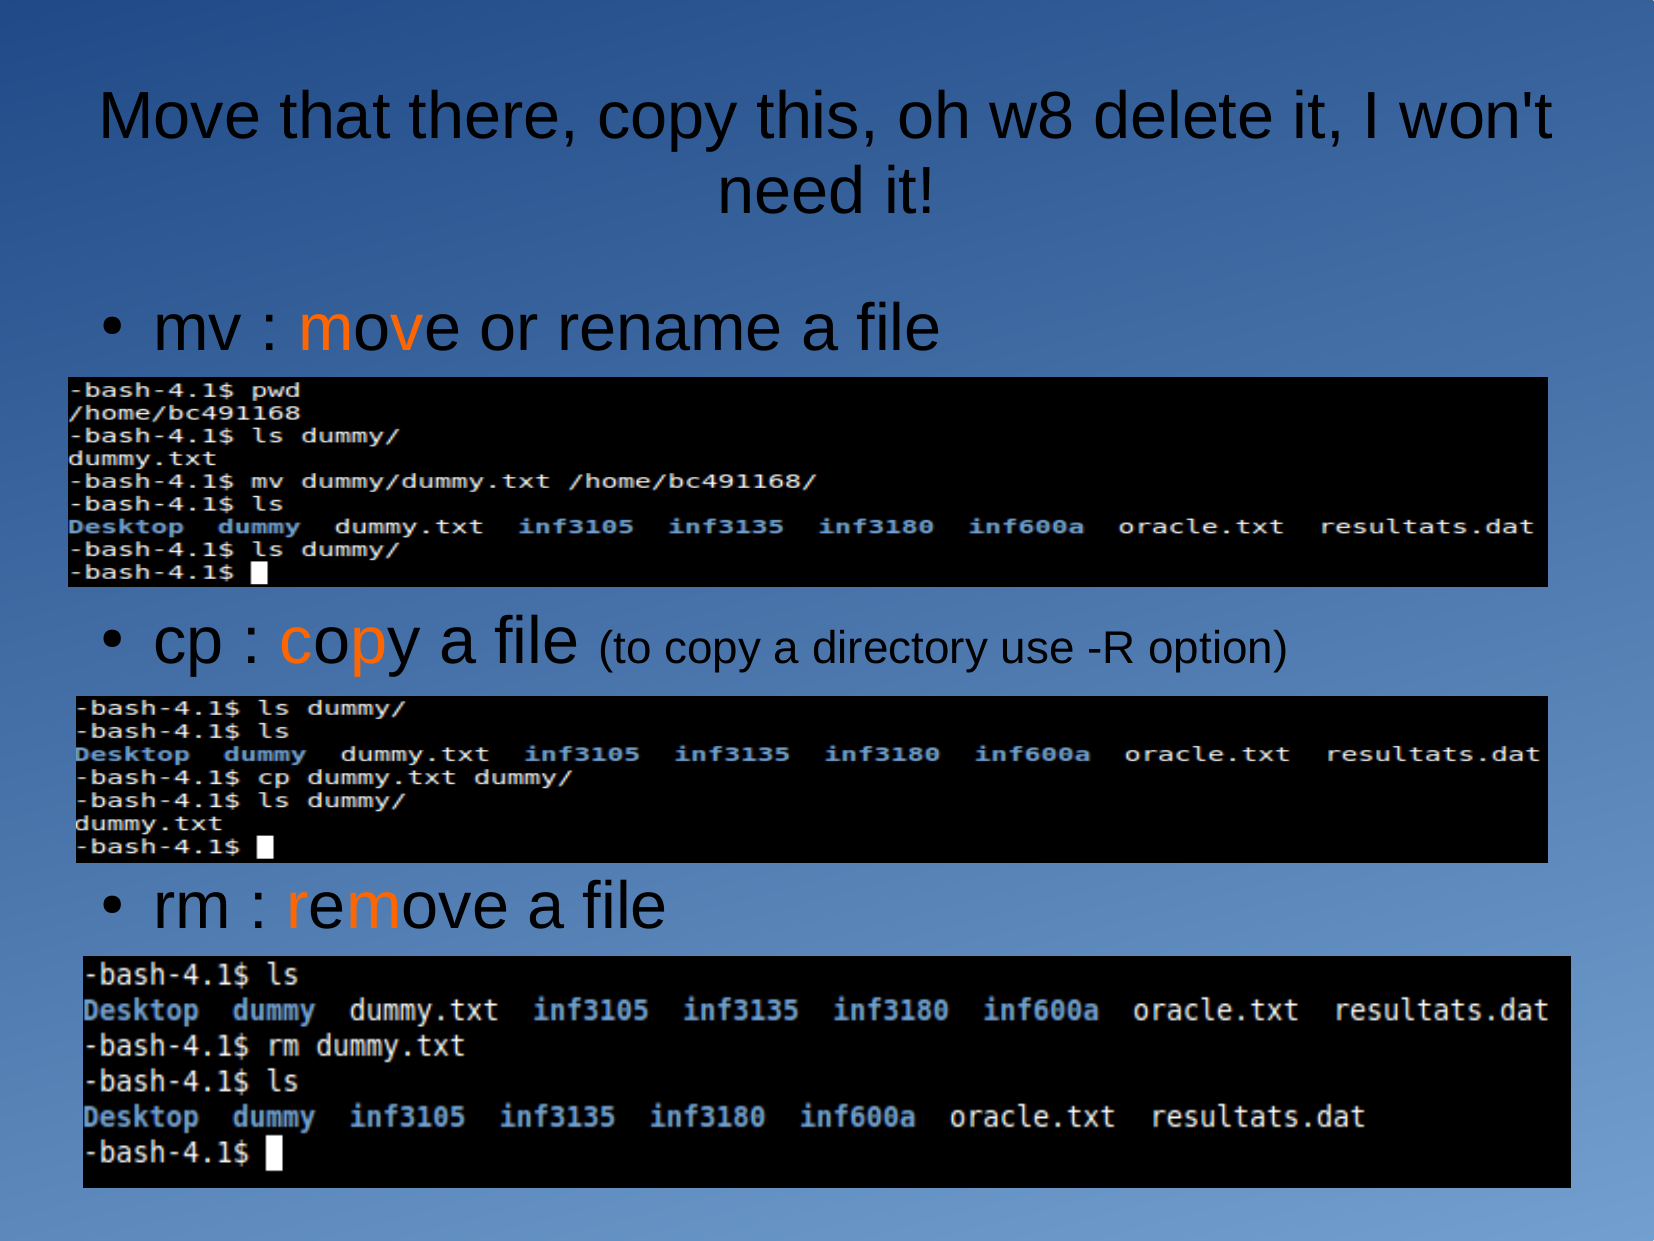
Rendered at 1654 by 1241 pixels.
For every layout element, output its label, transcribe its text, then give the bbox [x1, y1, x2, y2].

picture [83, 956, 1571, 1188]
picture [68, 377, 1548, 587]
list mv : move or rename a file cp : copy a file (to copy a directory use -R option) rm : remove a file [82, 290, 1571, 1010]
title Move that there, copy this, oh w8 delete it, I won't need it! [82, 49, 1571, 257]
picture [76, 696, 1548, 863]
